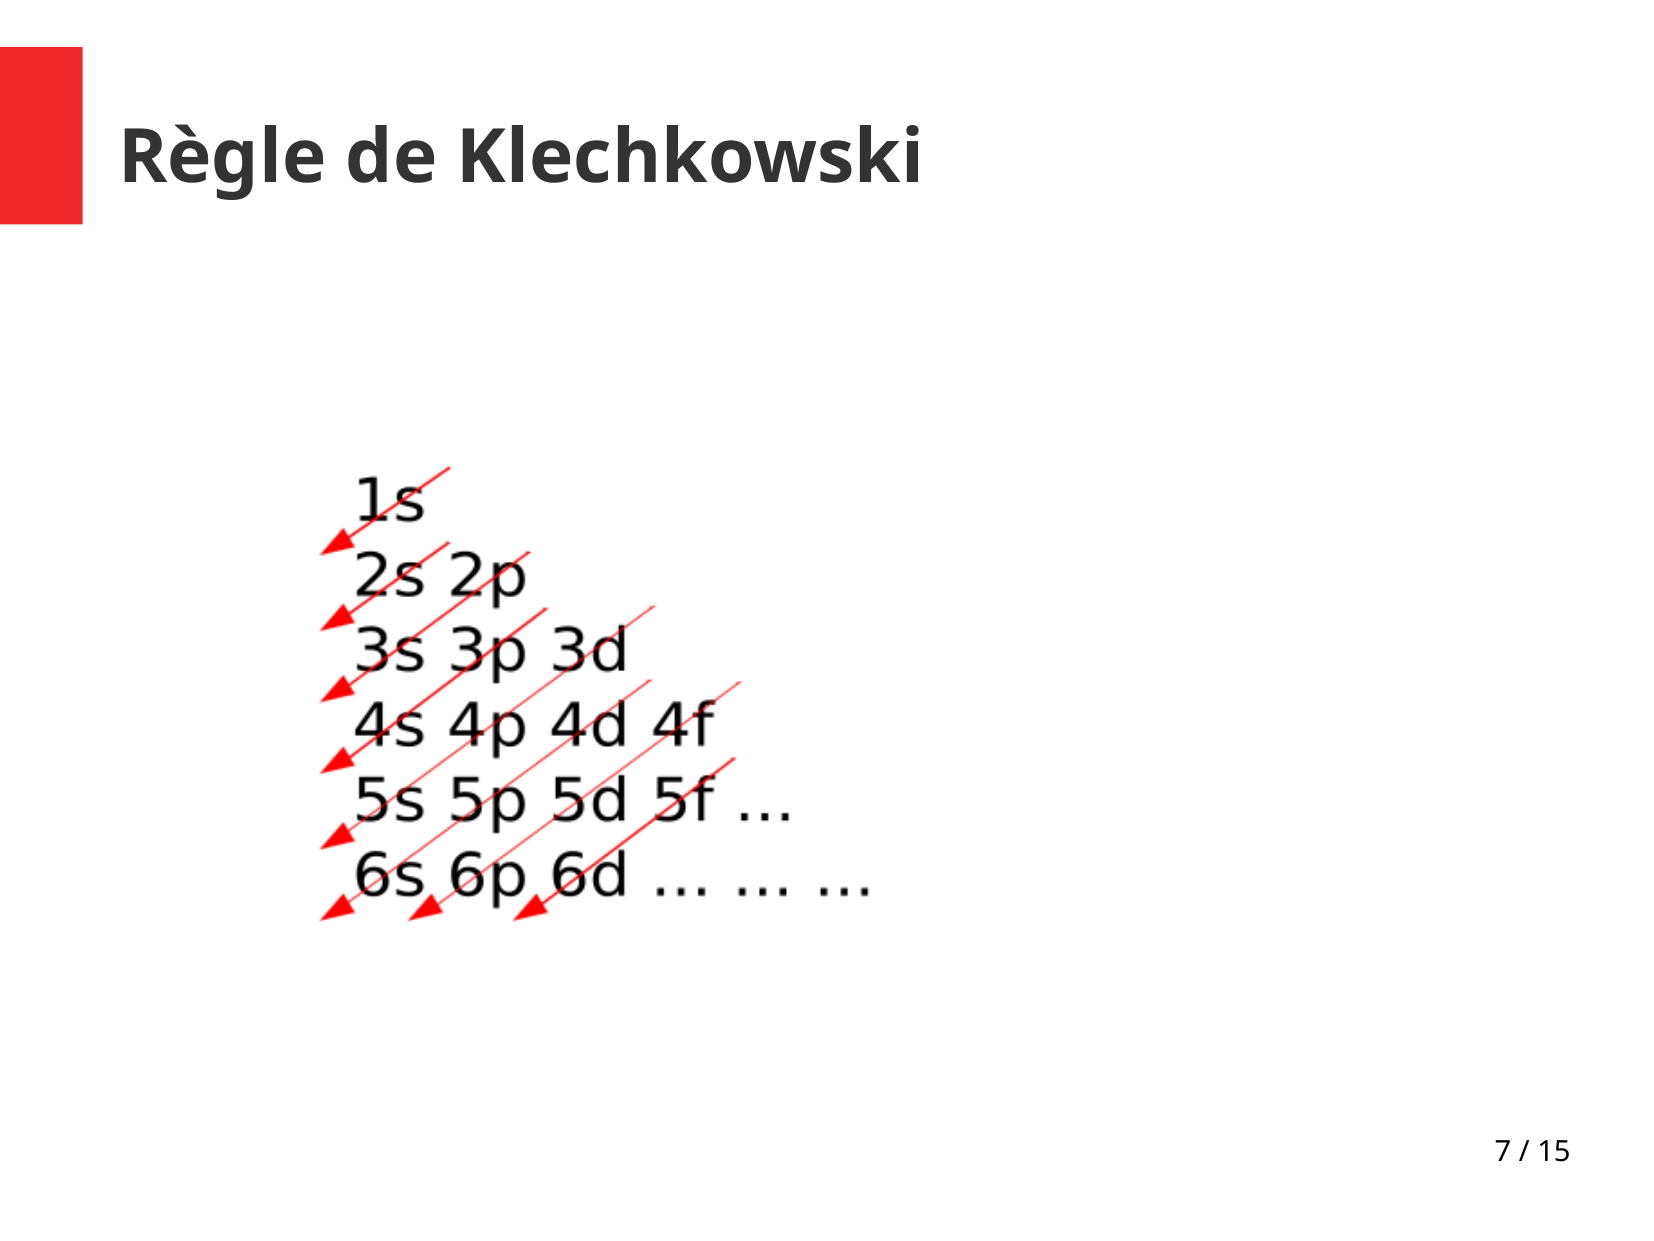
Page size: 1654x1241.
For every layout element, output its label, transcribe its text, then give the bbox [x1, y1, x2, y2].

title Règle de Klechkowski [118, 49, 1571, 257]
picture [309, 460, 886, 929]
